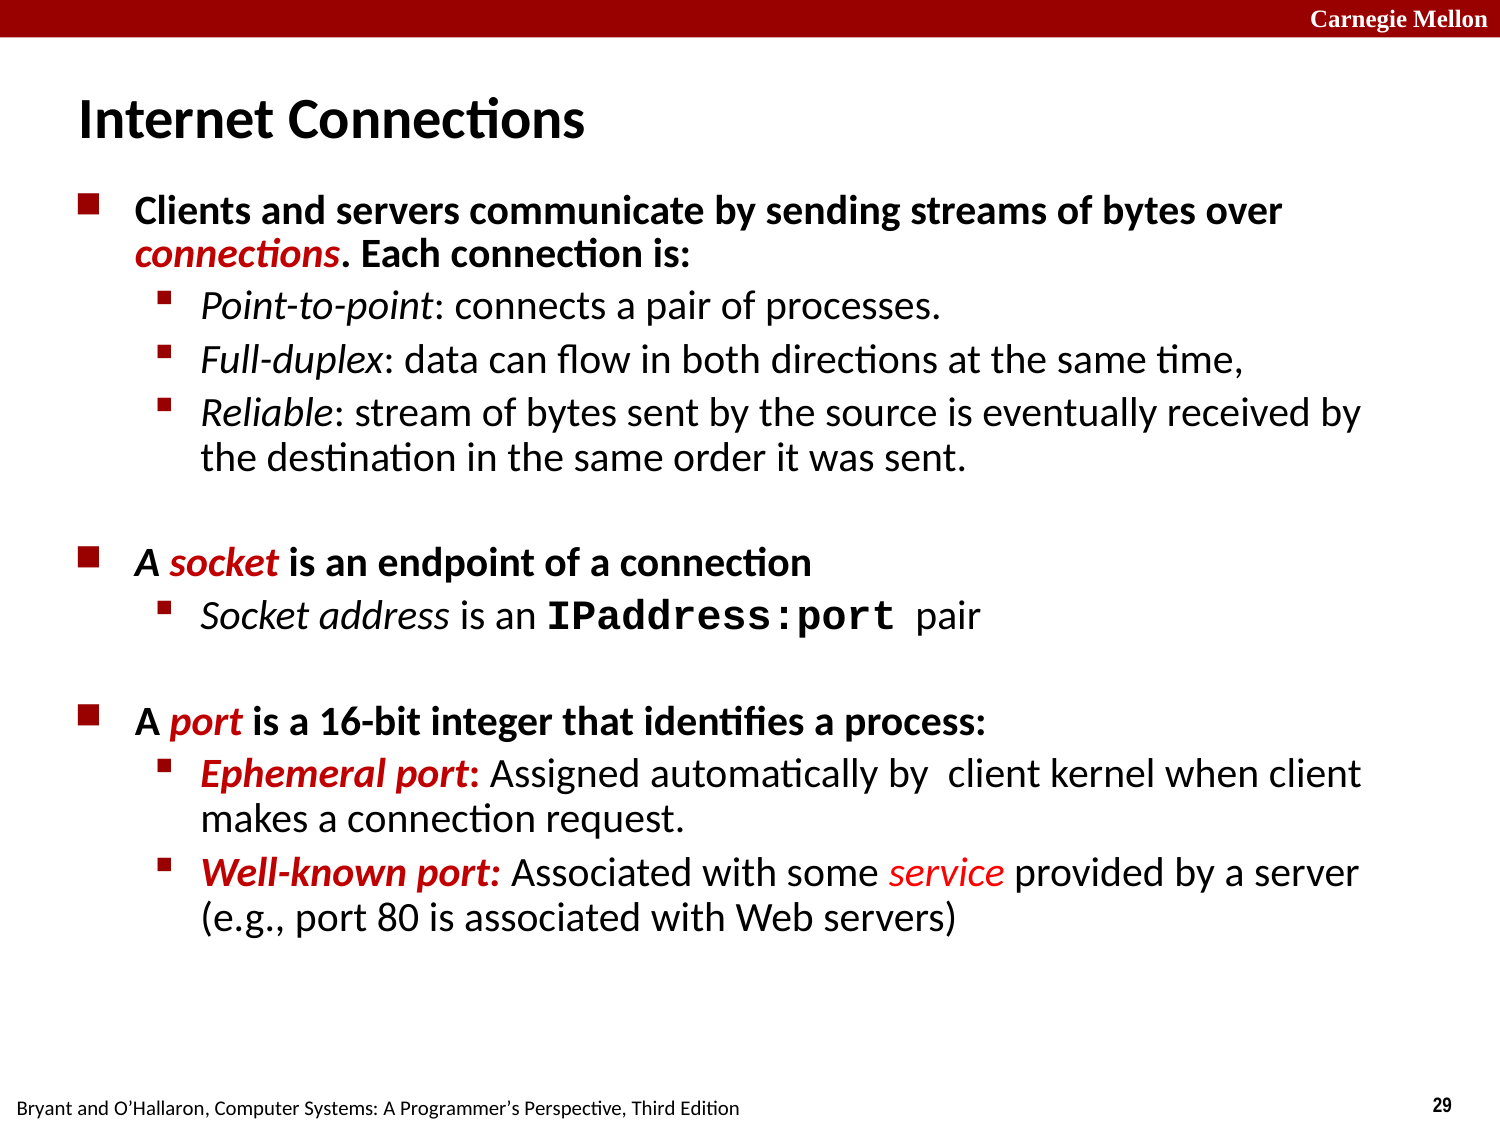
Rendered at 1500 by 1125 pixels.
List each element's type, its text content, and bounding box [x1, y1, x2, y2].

title Internet Connections [63, 68, 1176, 163]
list Clients and servers communicate by sending streams of bytes over connections. Each connection is: Point-to-point: connects a pair of processes. Full-duplex: data can flow in both directions at the same time, Reliable: stream of bytes sent by the source is eventually received by the destination in the same order it was sent. A socket is an endpoint of a connection Socket address is an IPaddress:port pair A port is a 16-bit integer that identifies a process: Ephemeral port: Assigned automatically by client kernel when client makes a connection request. Well-known port: Associated with some service provided by a server (e.g., port 80 is associated with Web servers) [63, 183, 1427, 1083]
